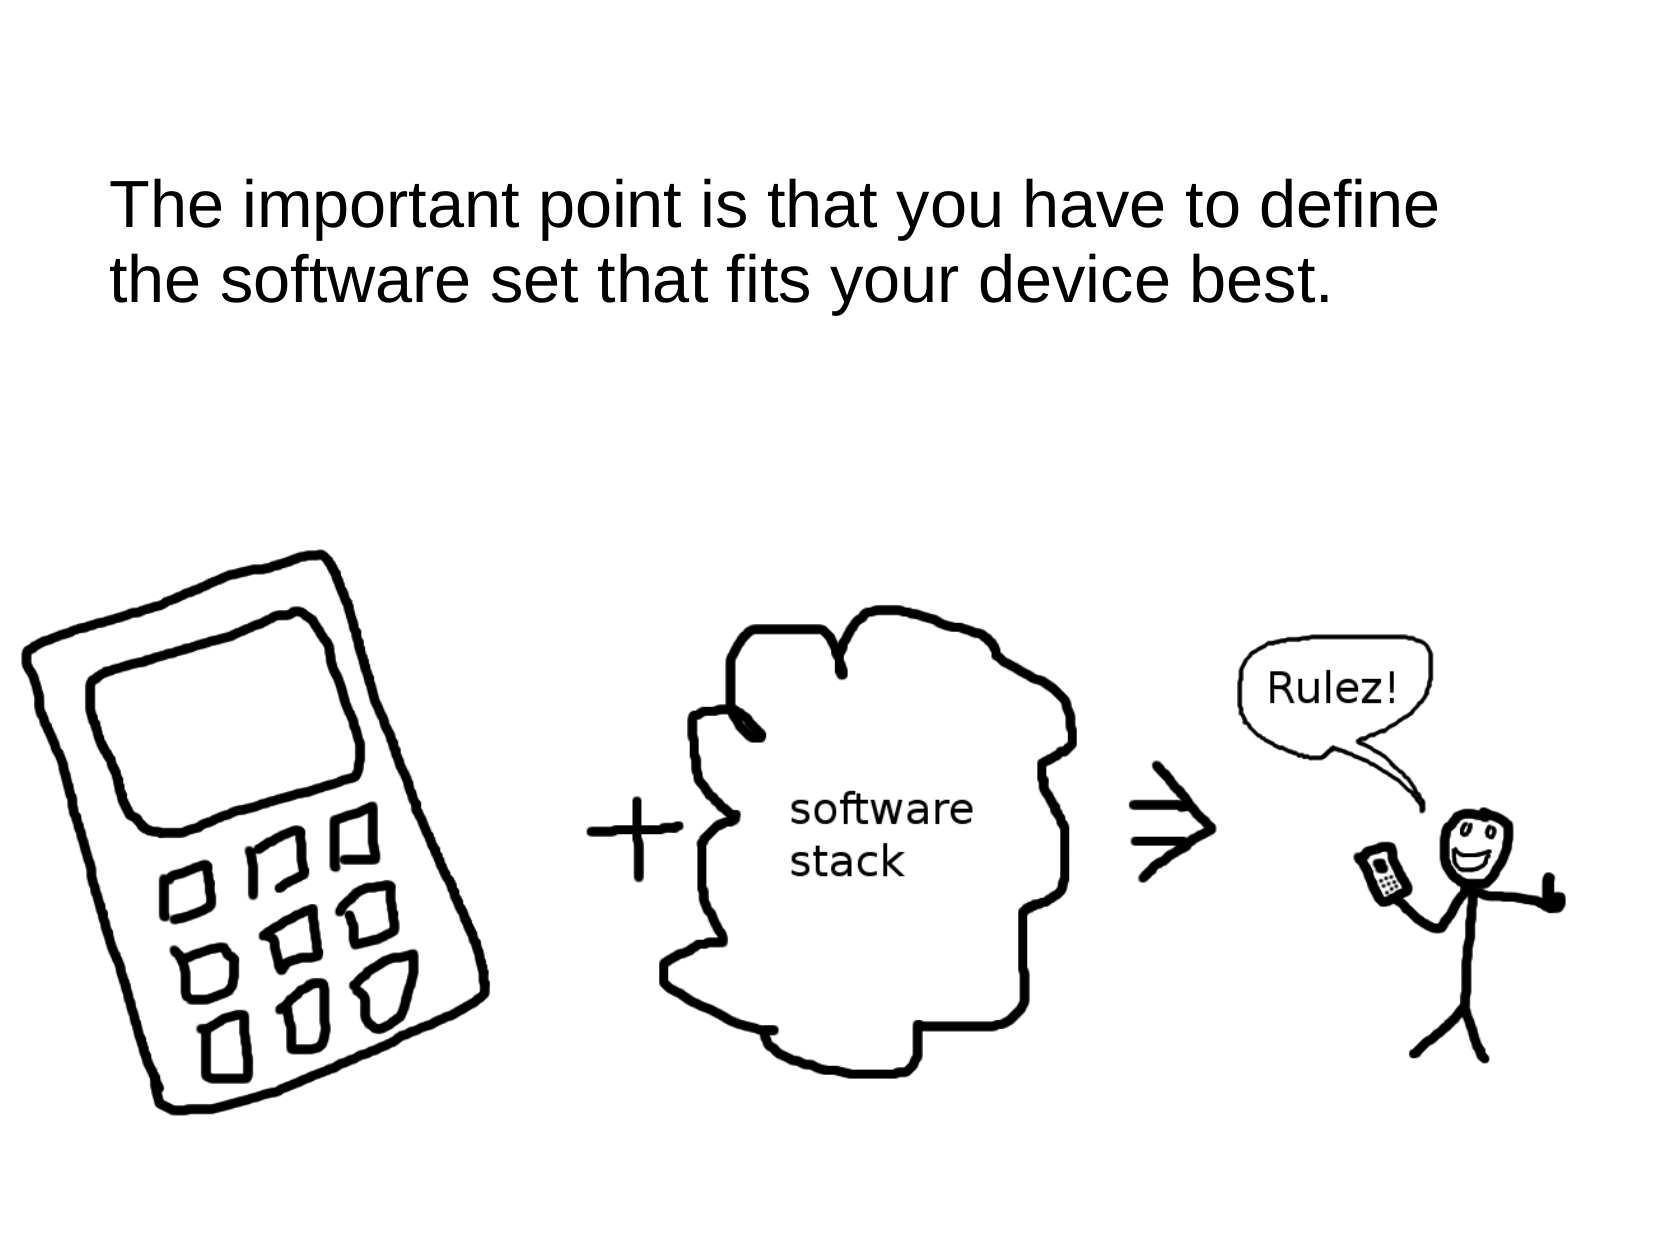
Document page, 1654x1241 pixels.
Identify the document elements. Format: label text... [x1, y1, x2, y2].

picture [5, 511, 1654, 1123]
text_box The important point is that you have to define the software set that fits your device best. [94, 159, 1455, 341]
